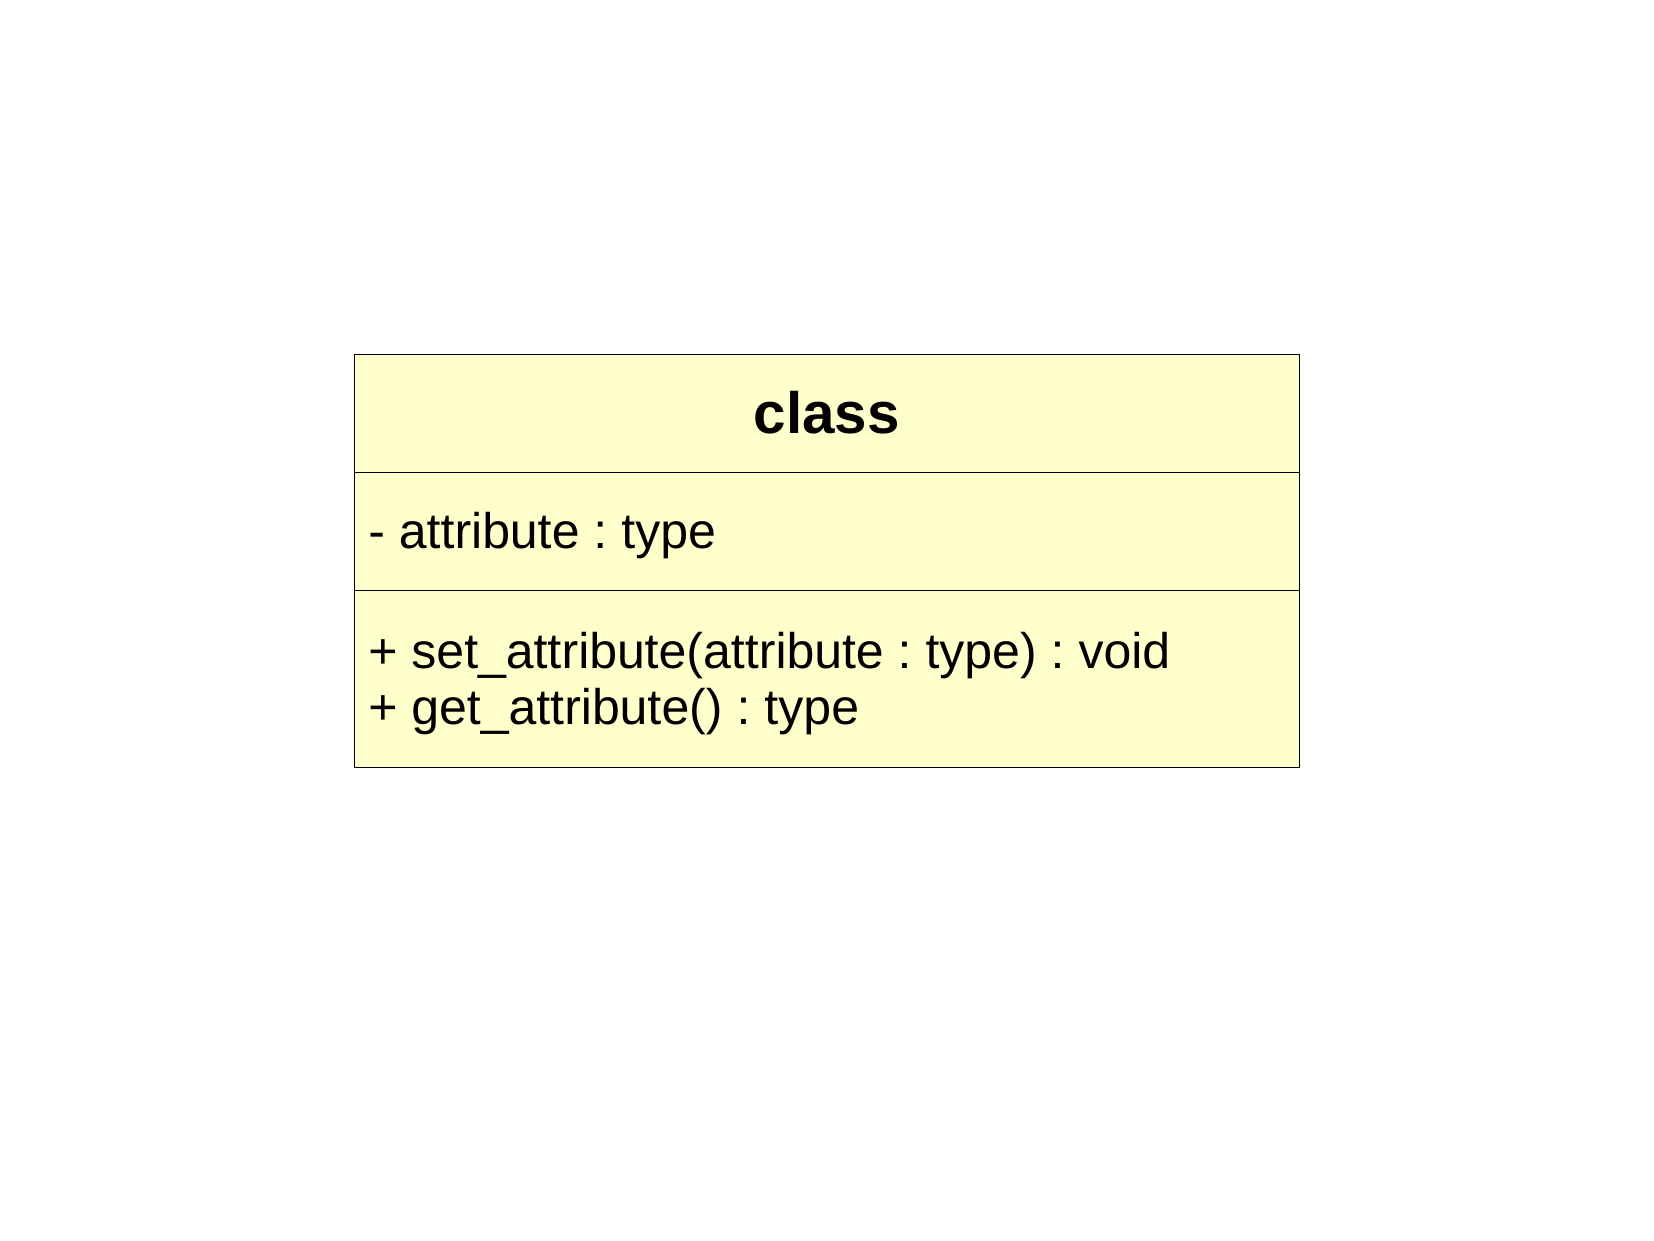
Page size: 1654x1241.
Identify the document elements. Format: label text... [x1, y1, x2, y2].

text_box + set_attribute(attribute : type) : void + get_attribute() : type [354, 590, 1300, 768]
text_box class [354, 354, 1300, 472]
text_box - attribute : type [354, 472, 1300, 590]
